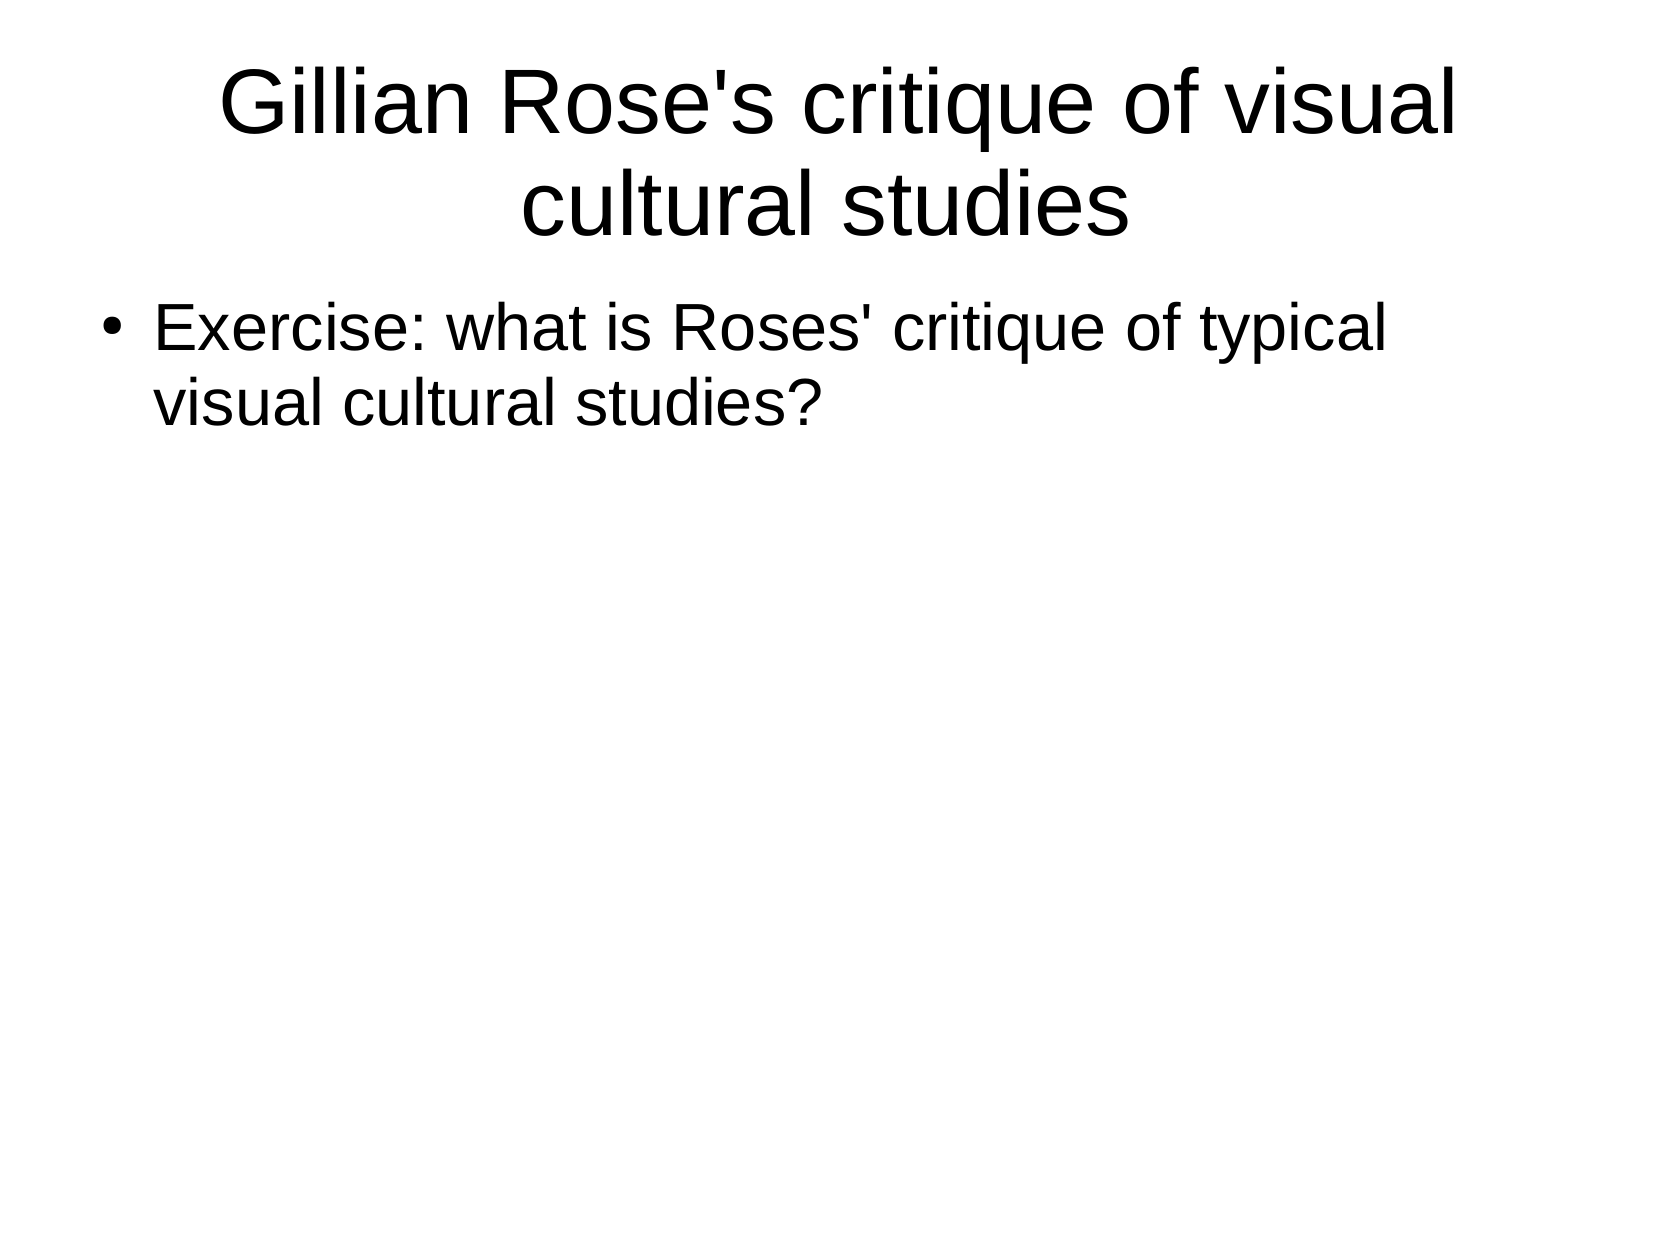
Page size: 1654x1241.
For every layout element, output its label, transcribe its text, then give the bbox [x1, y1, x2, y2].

list Exercise: what is Roses' critique of typical visual cultural studies? [82, 290, 1571, 1010]
title Gillian Rose's critique of visual cultural studies [82, 49, 1571, 257]
